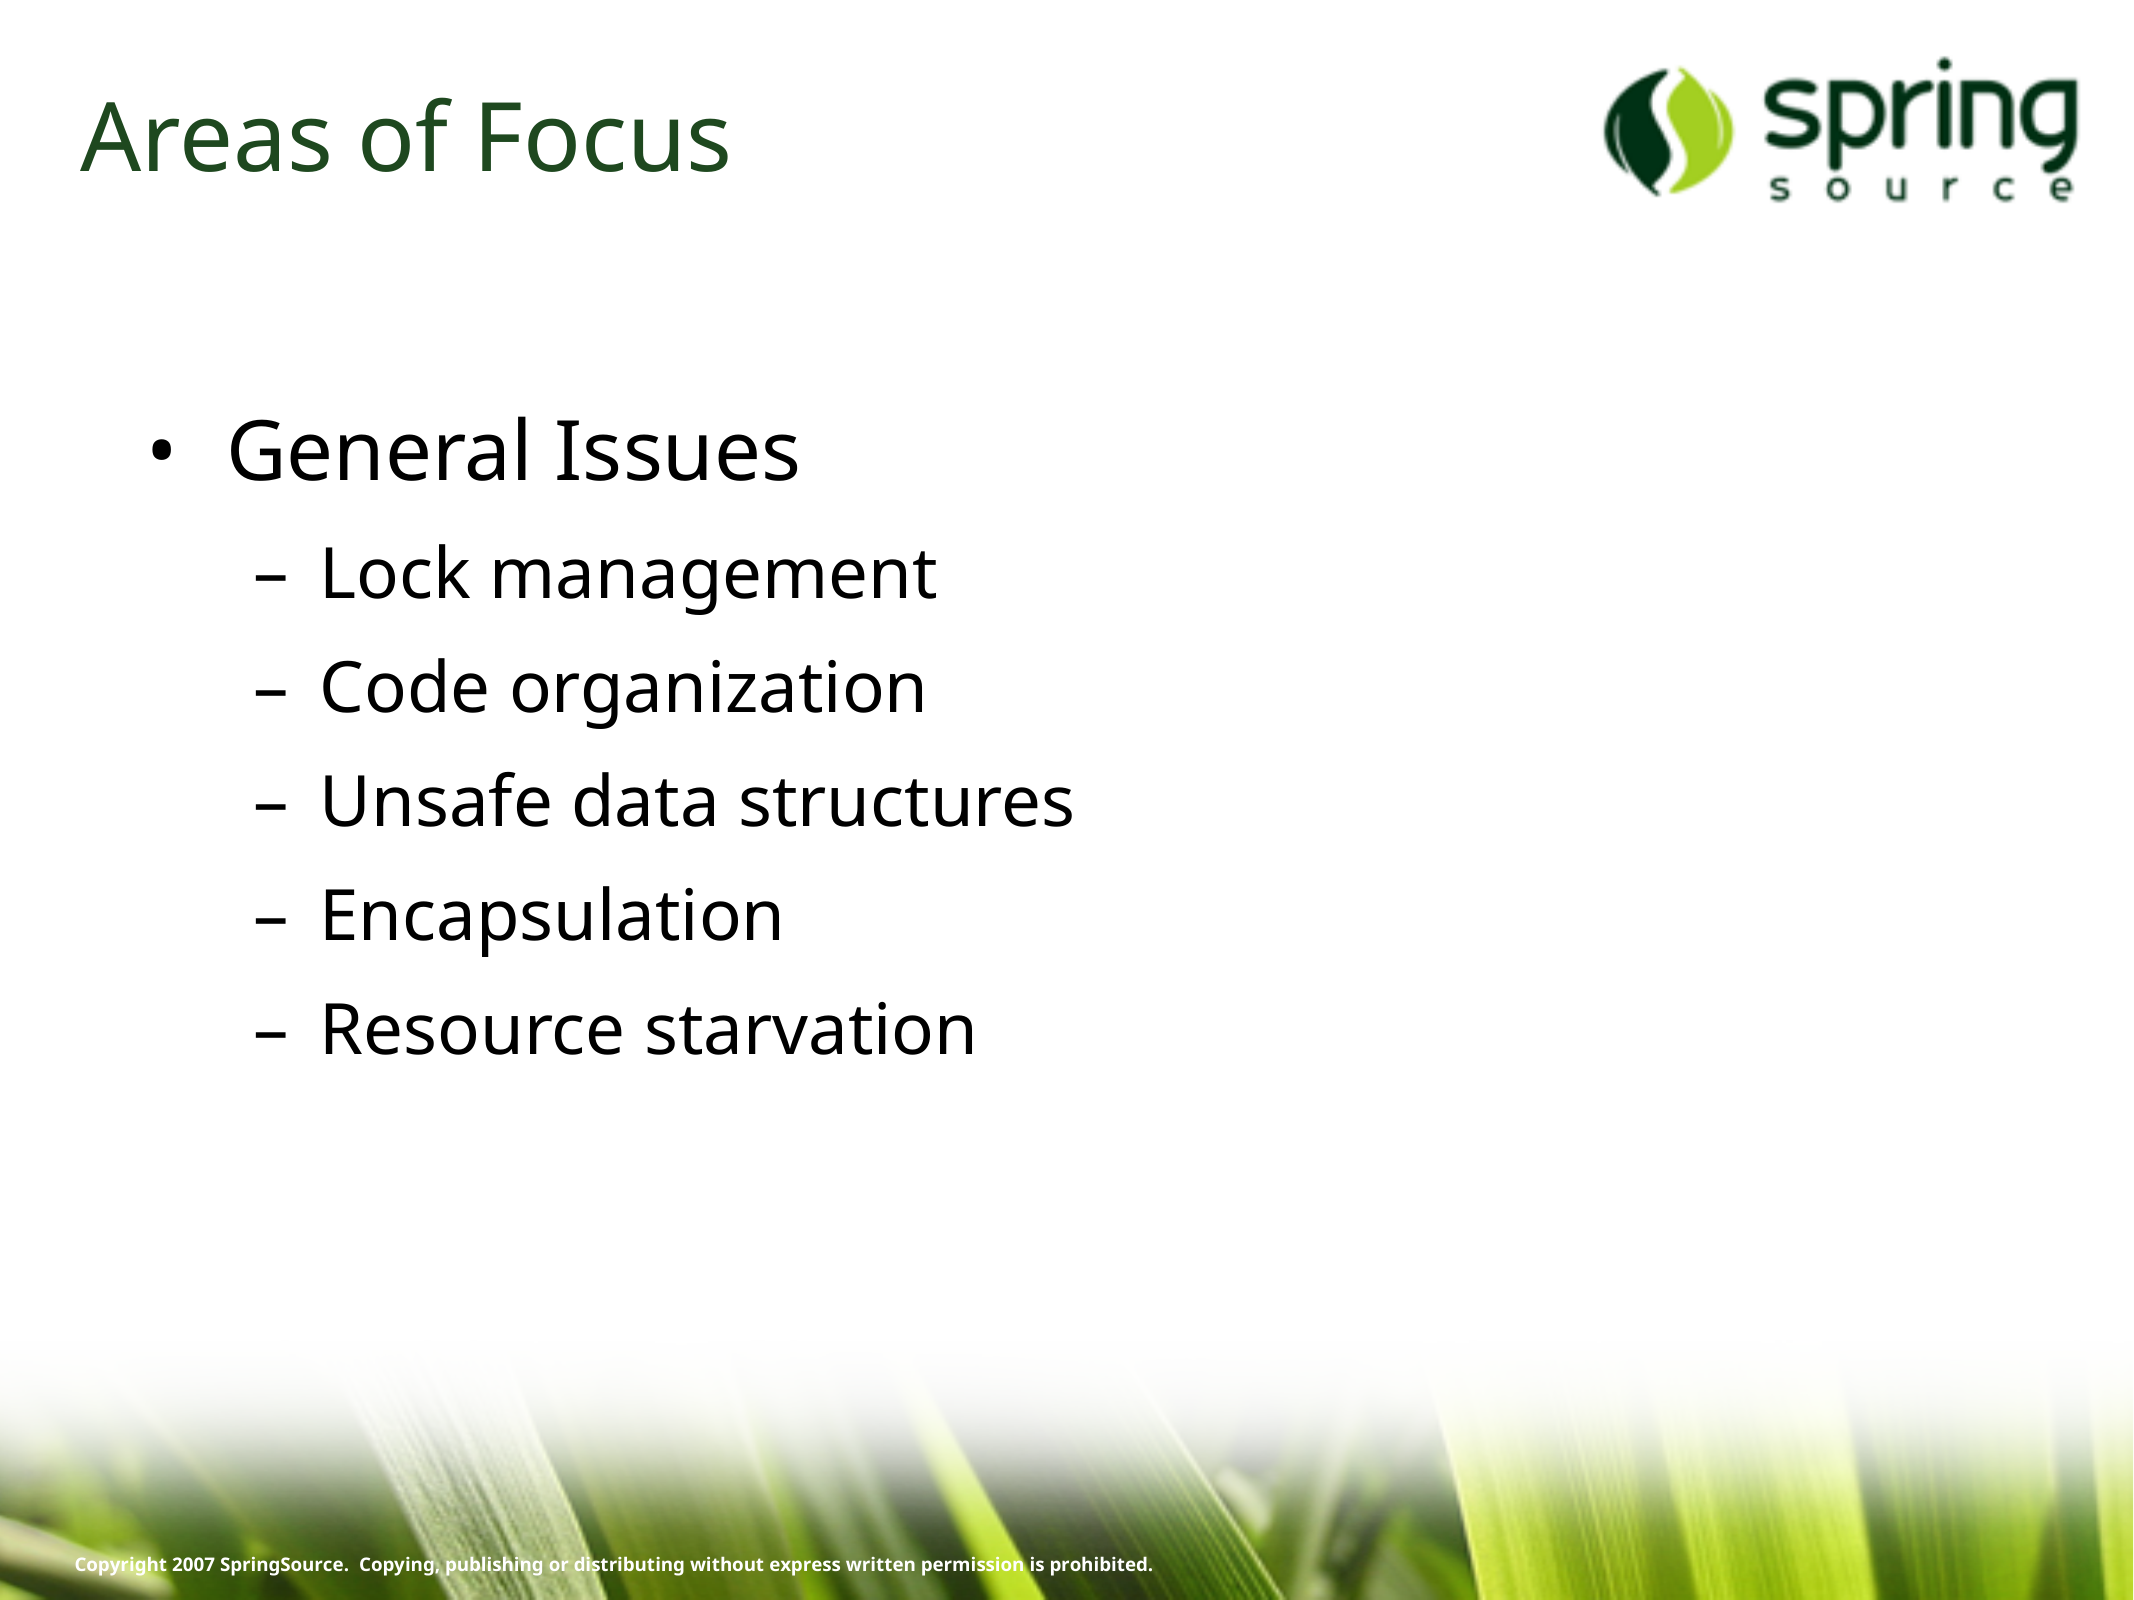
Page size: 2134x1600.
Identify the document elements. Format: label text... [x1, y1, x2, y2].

picture [1555, 46, 2134, 224]
title Areas of Focus [80, 16, 1548, 253]
list General Issues Lock management Code organization Unsafe data structures Encapsulation Resource starvation [146, 391, 1982, 1319]
picture [0, 1340, 2134, 1600]
